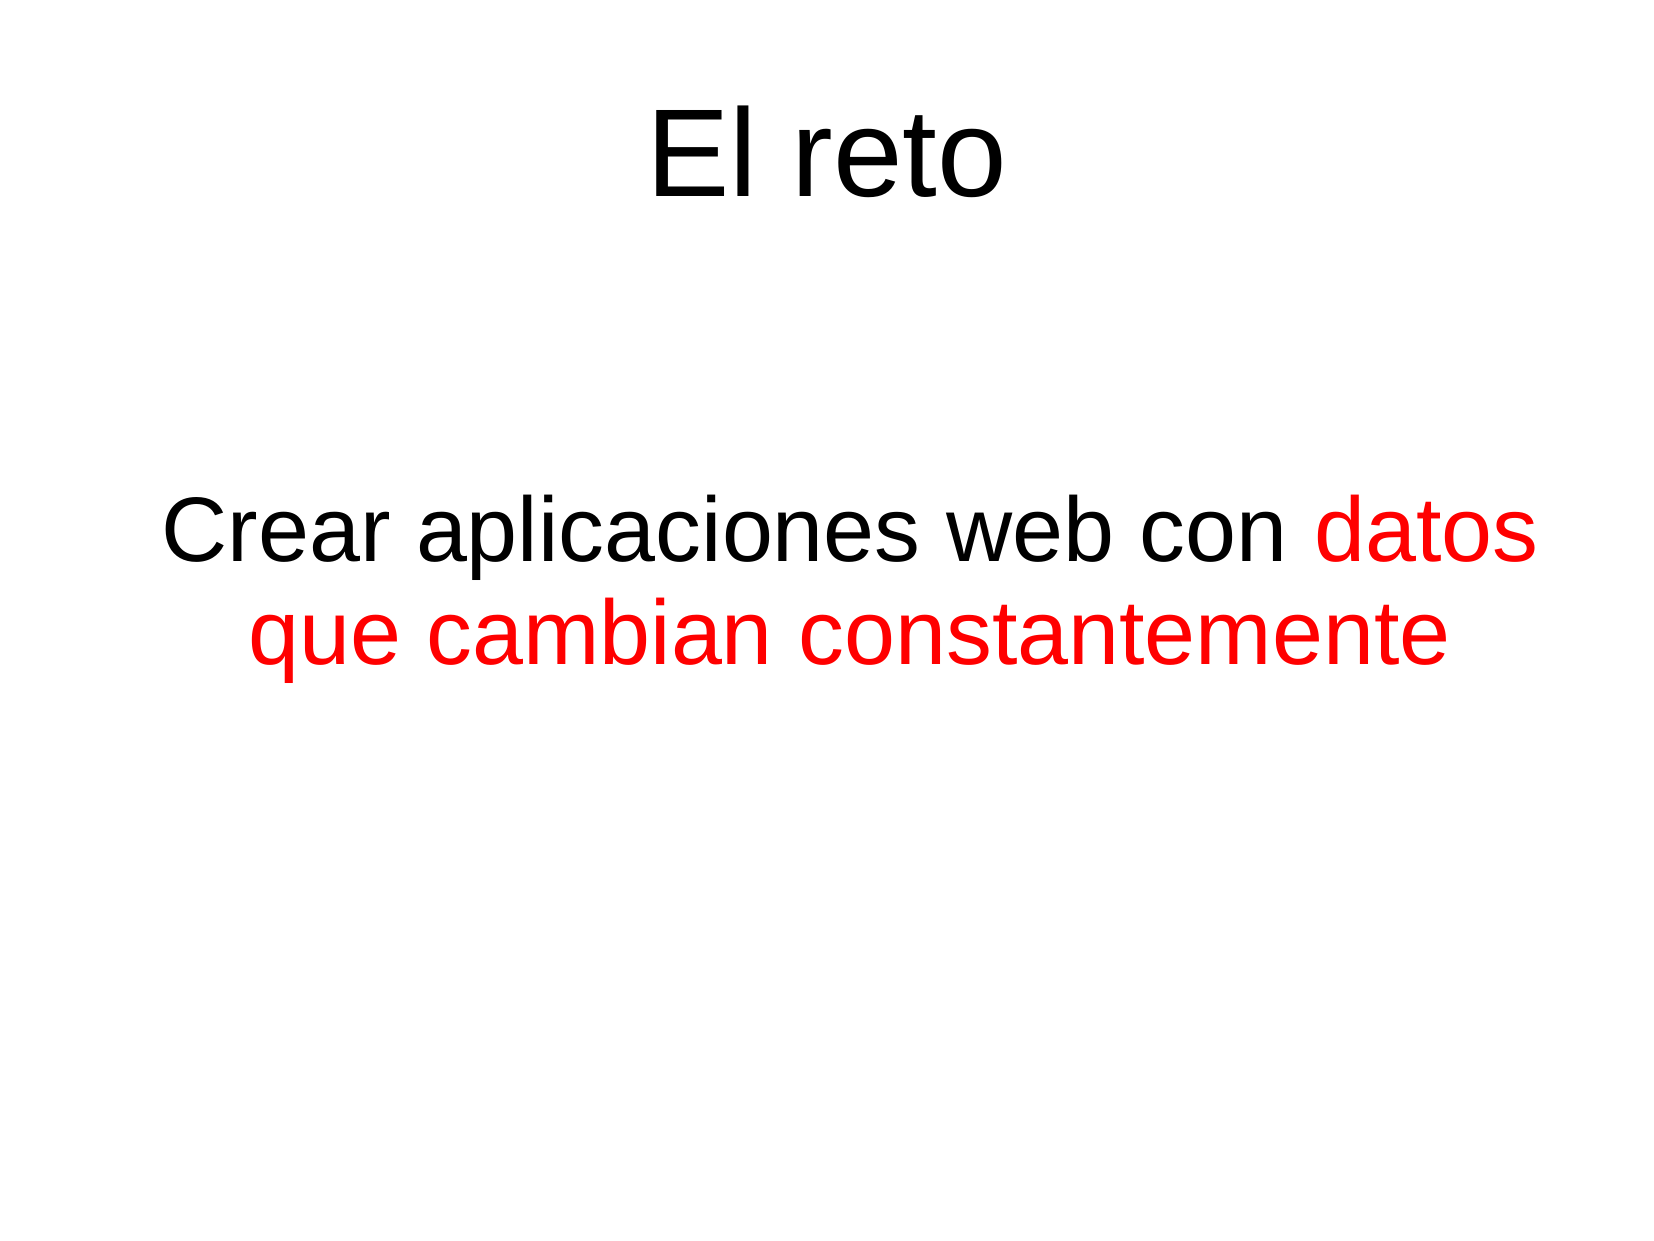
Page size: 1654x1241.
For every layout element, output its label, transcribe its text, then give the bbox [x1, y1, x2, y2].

list Crear aplicaciones web con datos que cambian constantemente [70, 478, 1559, 792]
title El reto [82, 49, 1571, 257]
